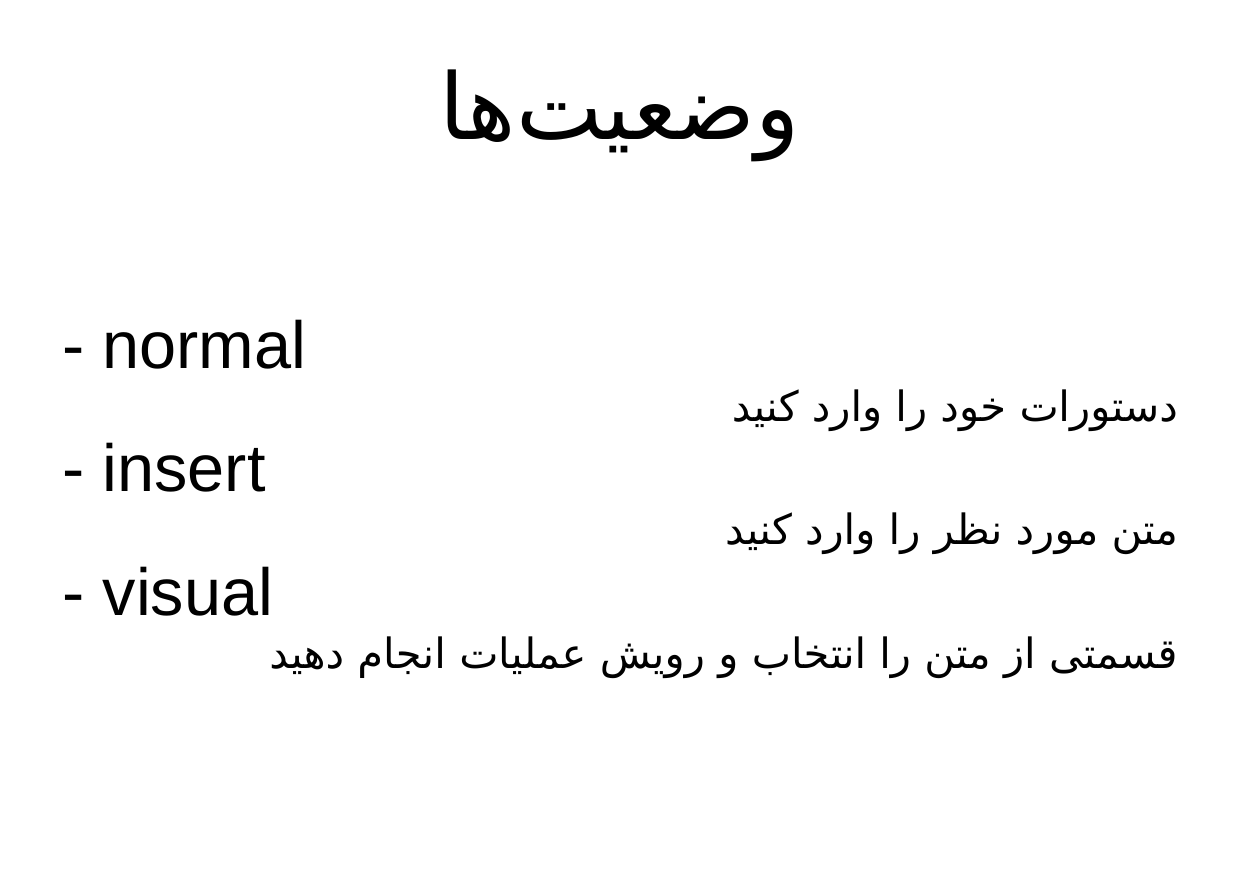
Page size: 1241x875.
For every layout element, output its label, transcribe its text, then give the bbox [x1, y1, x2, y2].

title وضعیت‌ها [62, 34, 1179, 181]
subtitle - normal دستورات خود را وارد کنید - insert متن مورد نظر را وارد کنید - visual قسمتی از متن را انتخاب و رویش عملیات انجام دهید [62, 204, 1179, 782]
